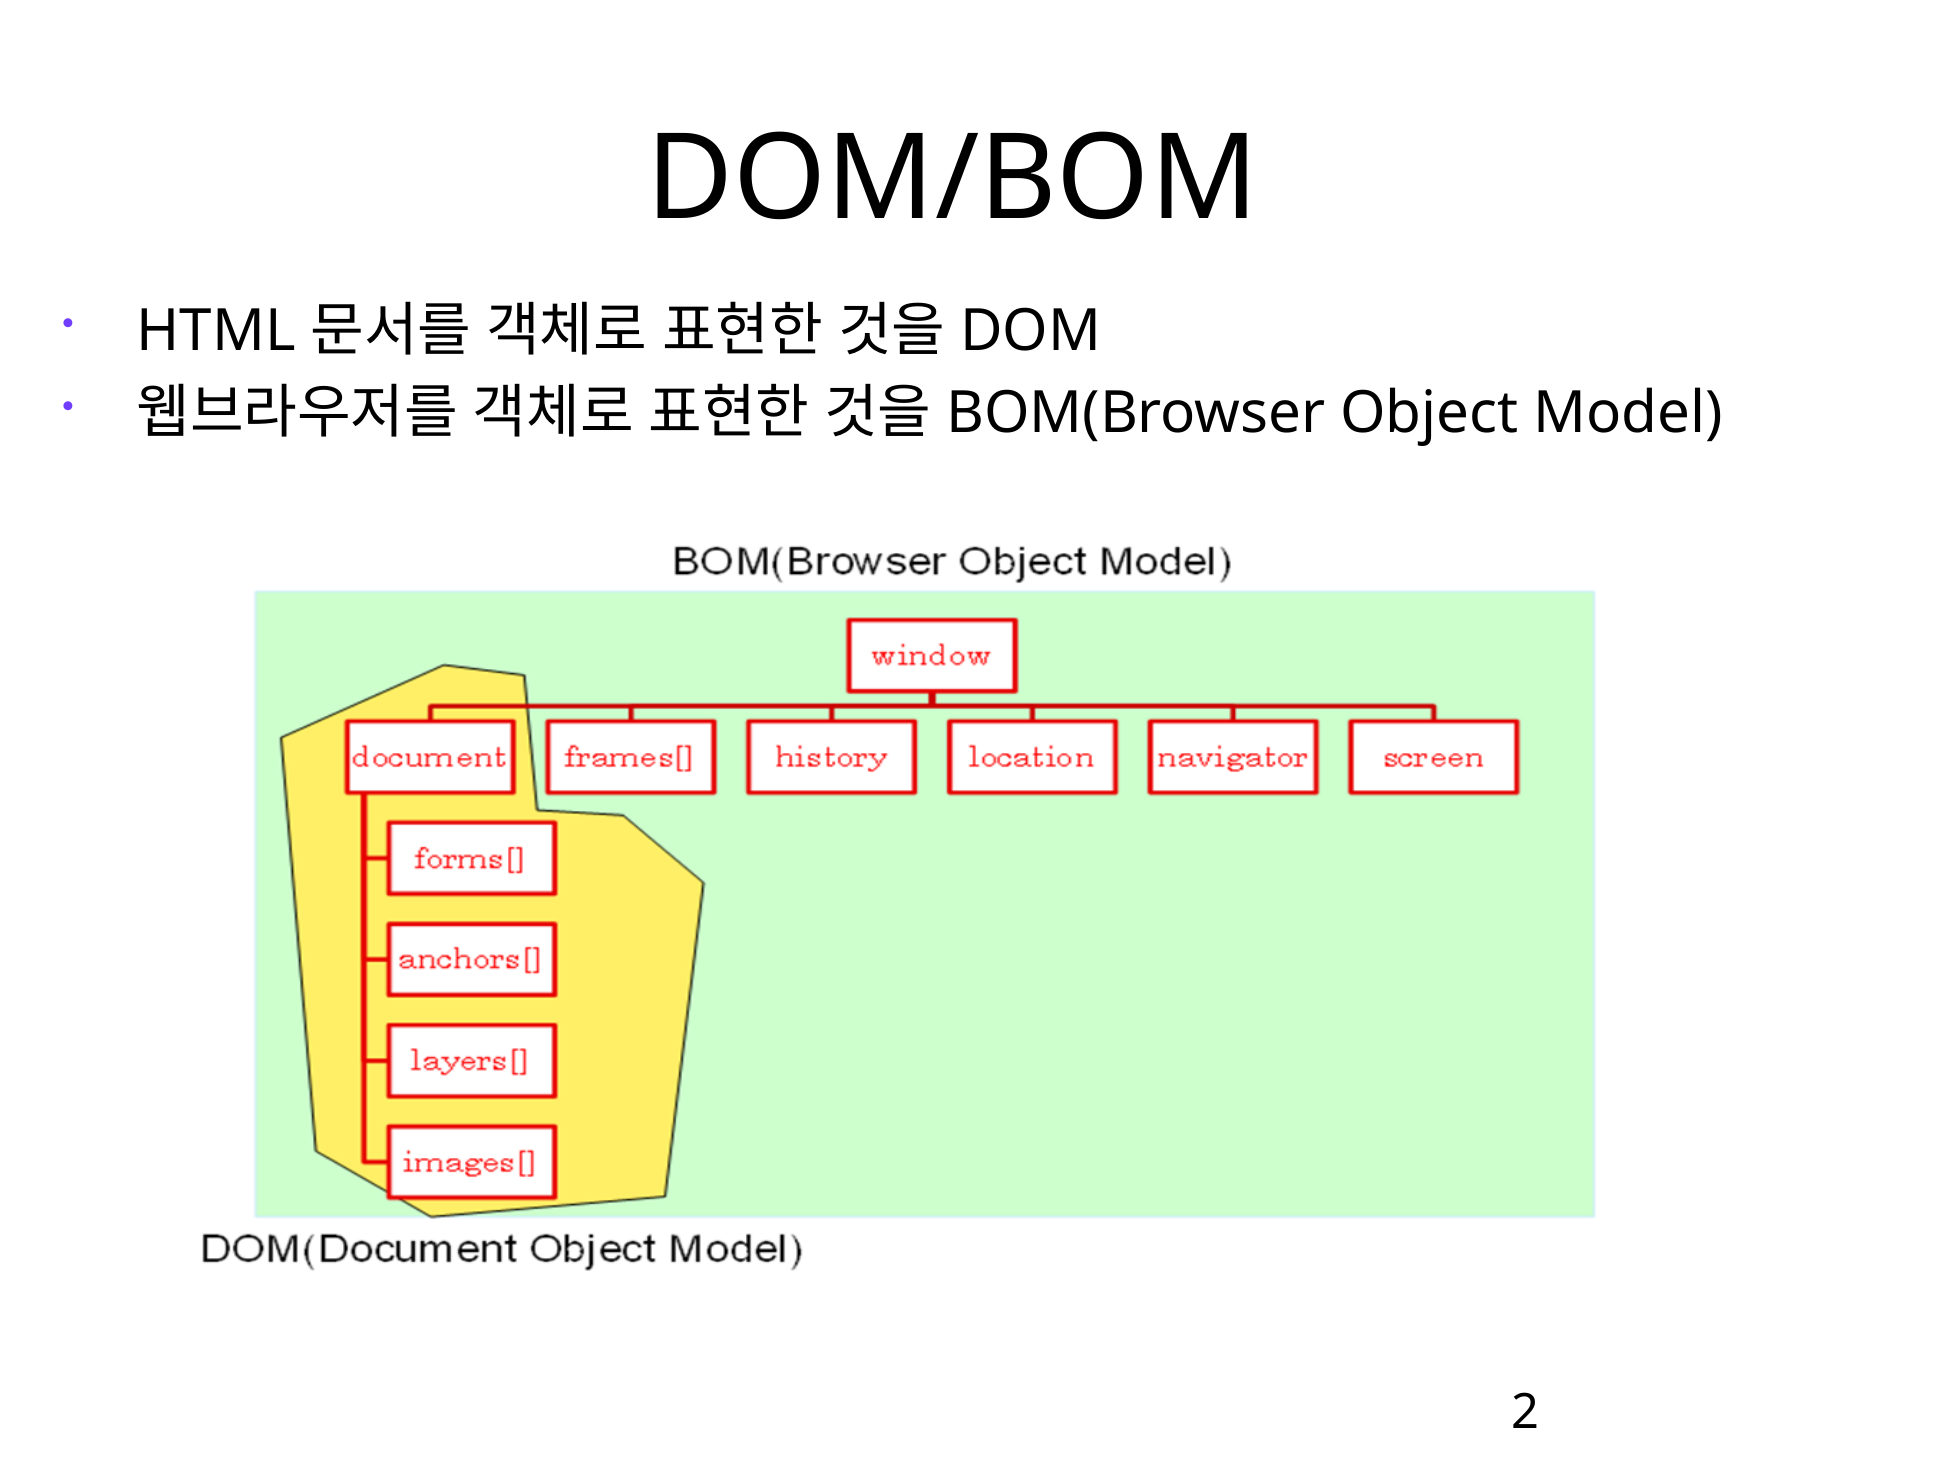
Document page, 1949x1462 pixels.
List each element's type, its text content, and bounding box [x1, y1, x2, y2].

title DOM/BOM [156, 92, 1749, 255]
picture [183, 510, 1631, 1283]
list HTML 문서를 객체로 표현한 것을 DOM 웹브라우저를 객체로 표현한 것을 BOM(Browser Object Model) [48, 284, 1897, 1343]
slide_number <숫자> [1496, 1372, 1899, 1462]
